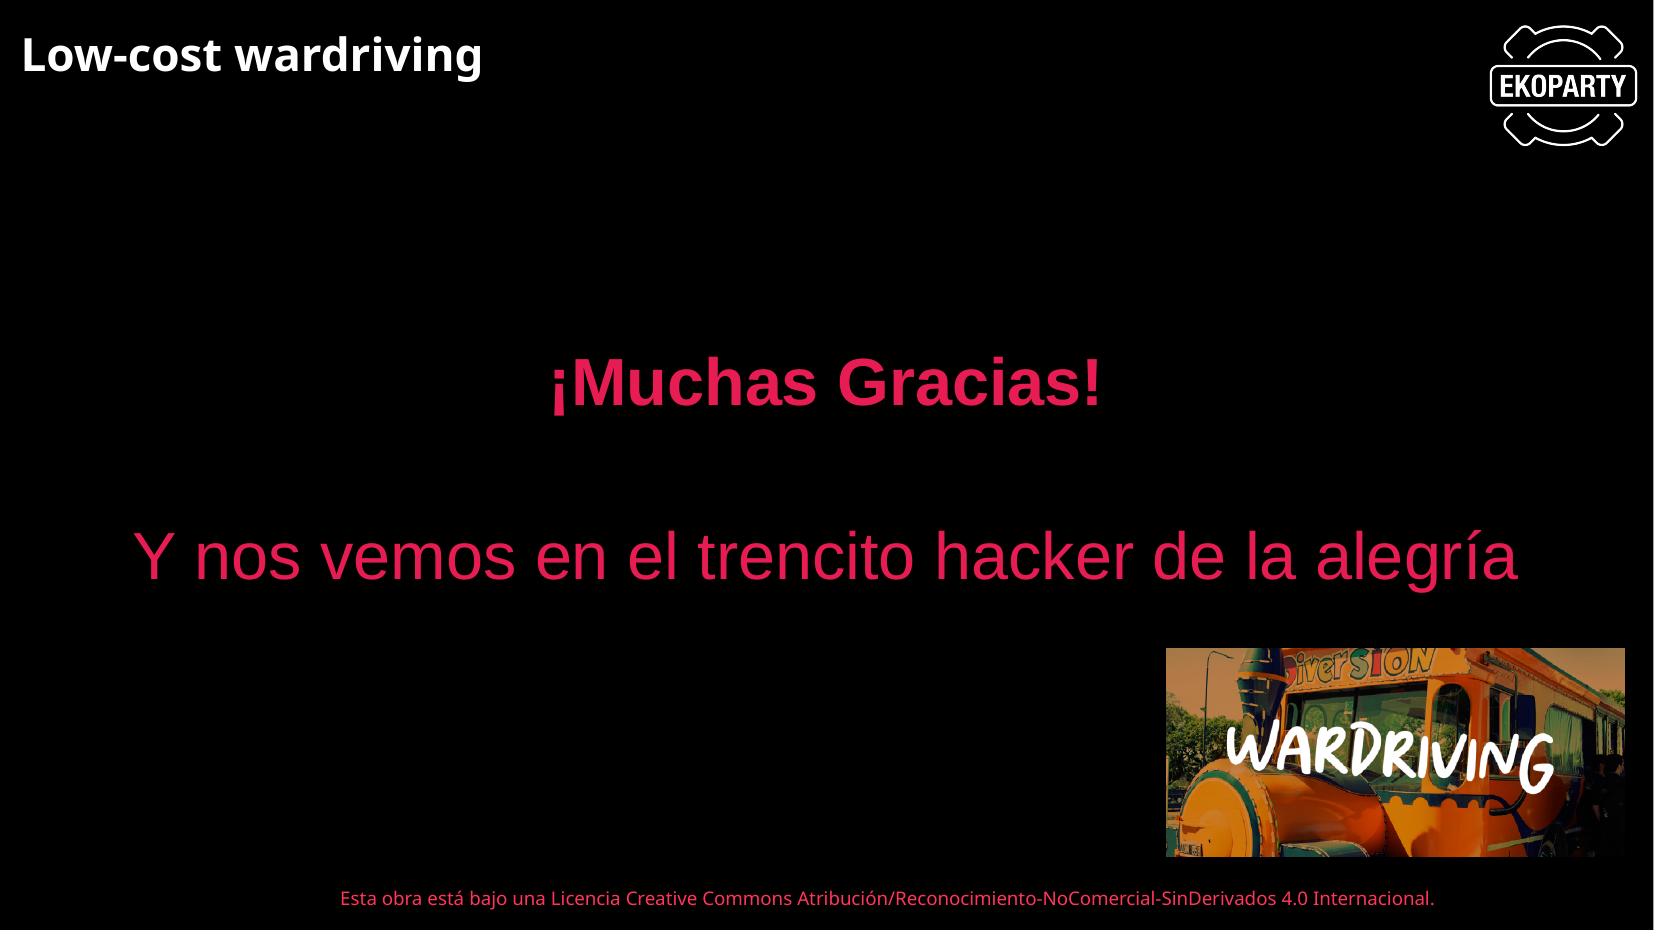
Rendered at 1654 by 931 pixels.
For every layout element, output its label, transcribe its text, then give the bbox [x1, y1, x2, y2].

text_box Esta obra está bajo una Licencia Creative Commons Atribución/Reconocimiento-NoComercial-SinDerivados 4.0 Internacional. [325, 878, 1654, 917]
picture [1166, 648, 1625, 857]
picture [1476, 0, 1654, 178]
text_box ¡Muchas Gracias! Y nos vemos en el trencito hacker de la alegría [59, 326, 1595, 602]
text_box Low-cost wardriving [5, 14, 1476, 87]
